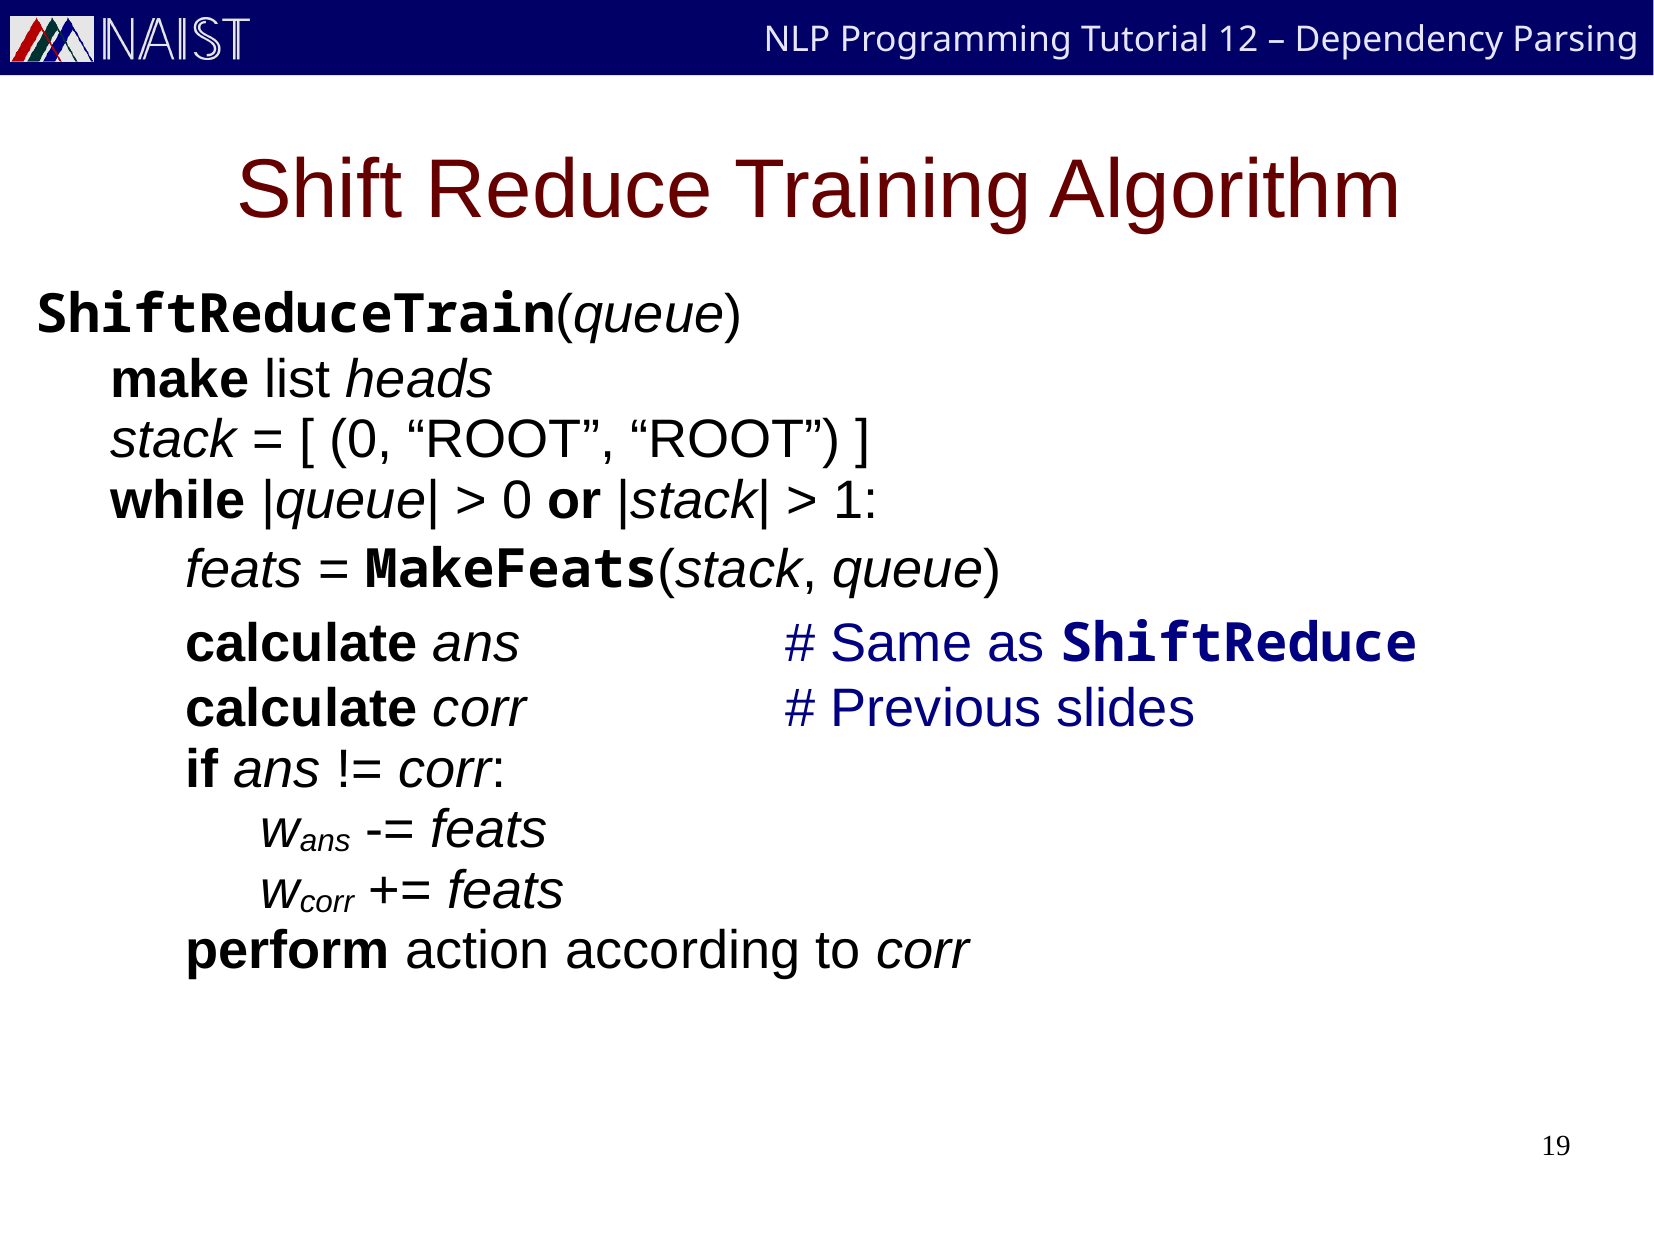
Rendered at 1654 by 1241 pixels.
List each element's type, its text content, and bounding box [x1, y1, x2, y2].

title Shift Reduce Training Algorithm [75, 92, 1564, 274]
picture [10, 16, 94, 62]
picture [102, 17, 251, 60]
list ShiftReduceTrain(queue) make list heads stack = [ (0, “ROOT”, “ROOT”) ] while |queue| > 0 or |stack| > 1: feats = MakeFeats(stack, queue) calculate ans # Same as ShiftReduce calculate corr # Previous slides if ans != corr: wans -= feats wcorr += feats perform action according to corr [0, 274, 1613, 1011]
